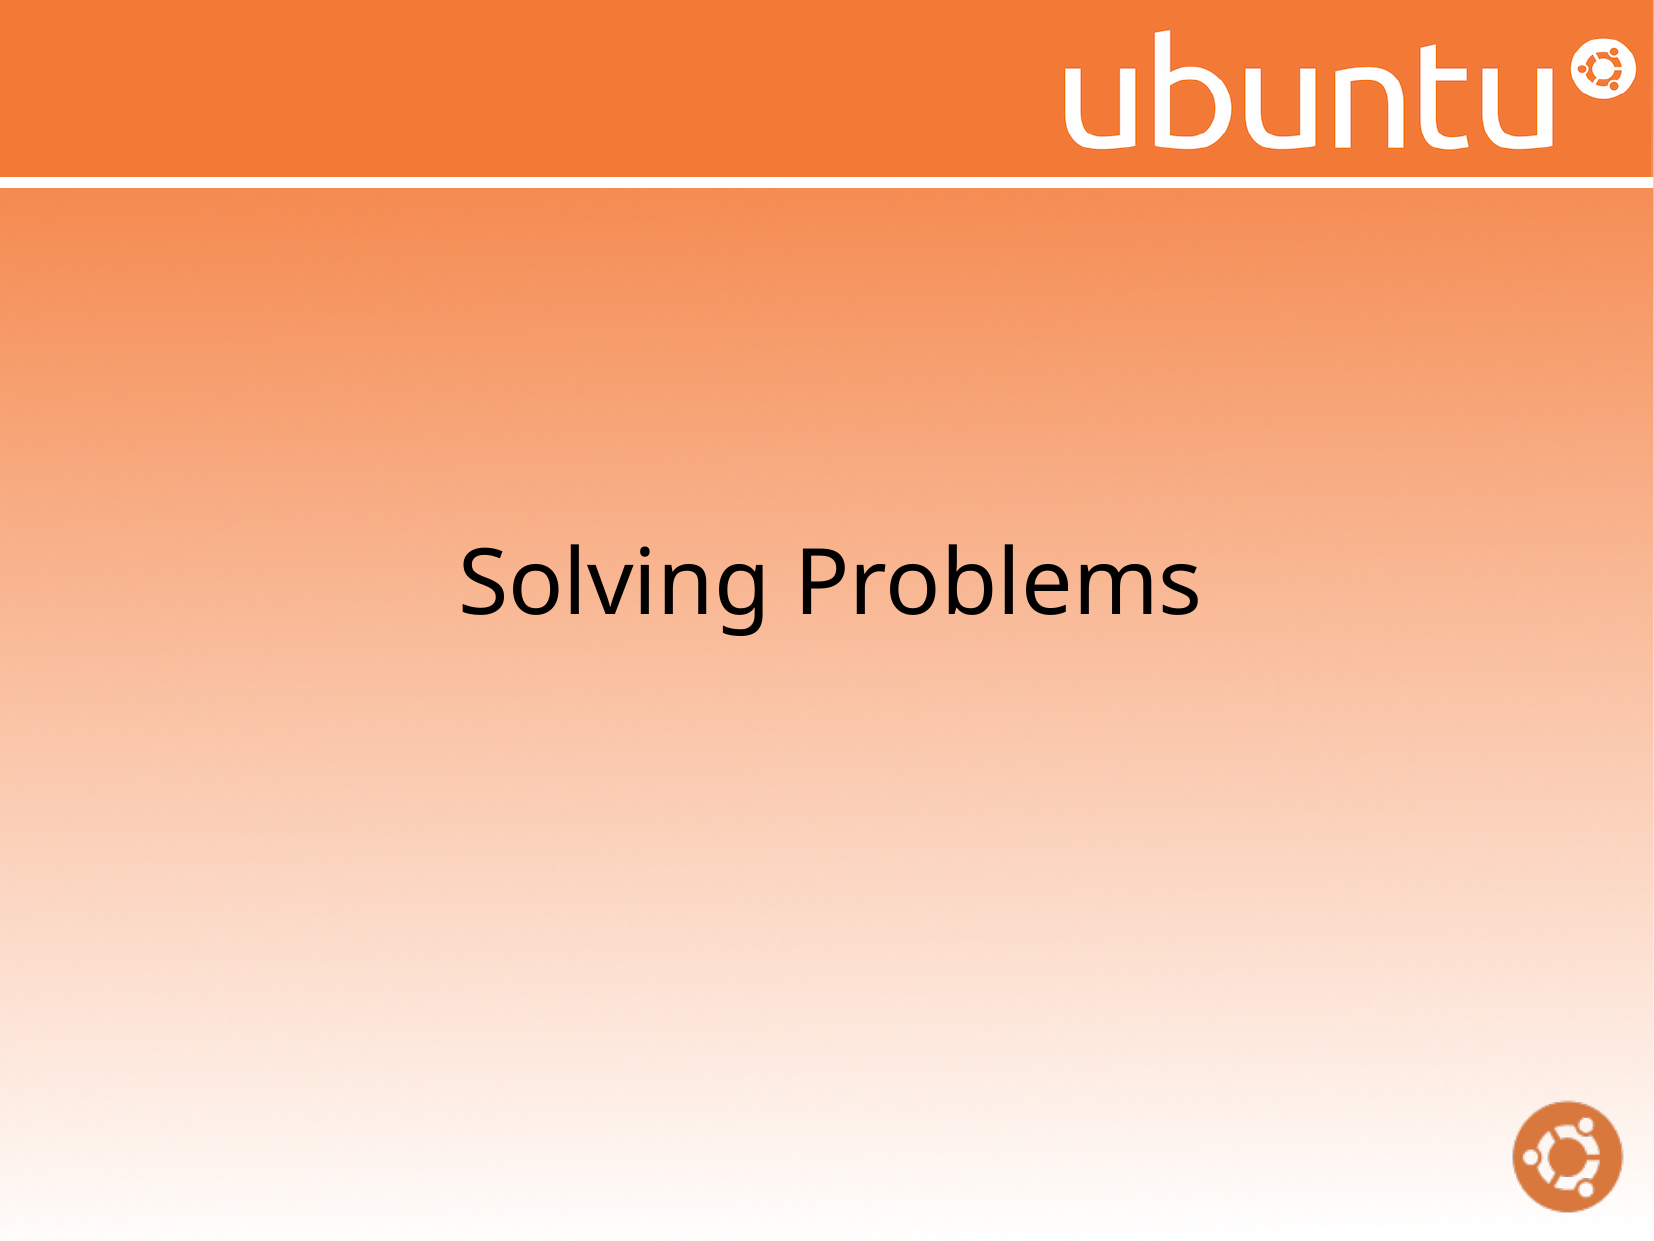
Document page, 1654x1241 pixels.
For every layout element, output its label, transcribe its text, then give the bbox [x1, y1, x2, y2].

picture [0, 0, 1654, 1241]
title Solving Problems [86, 482, 1576, 676]
